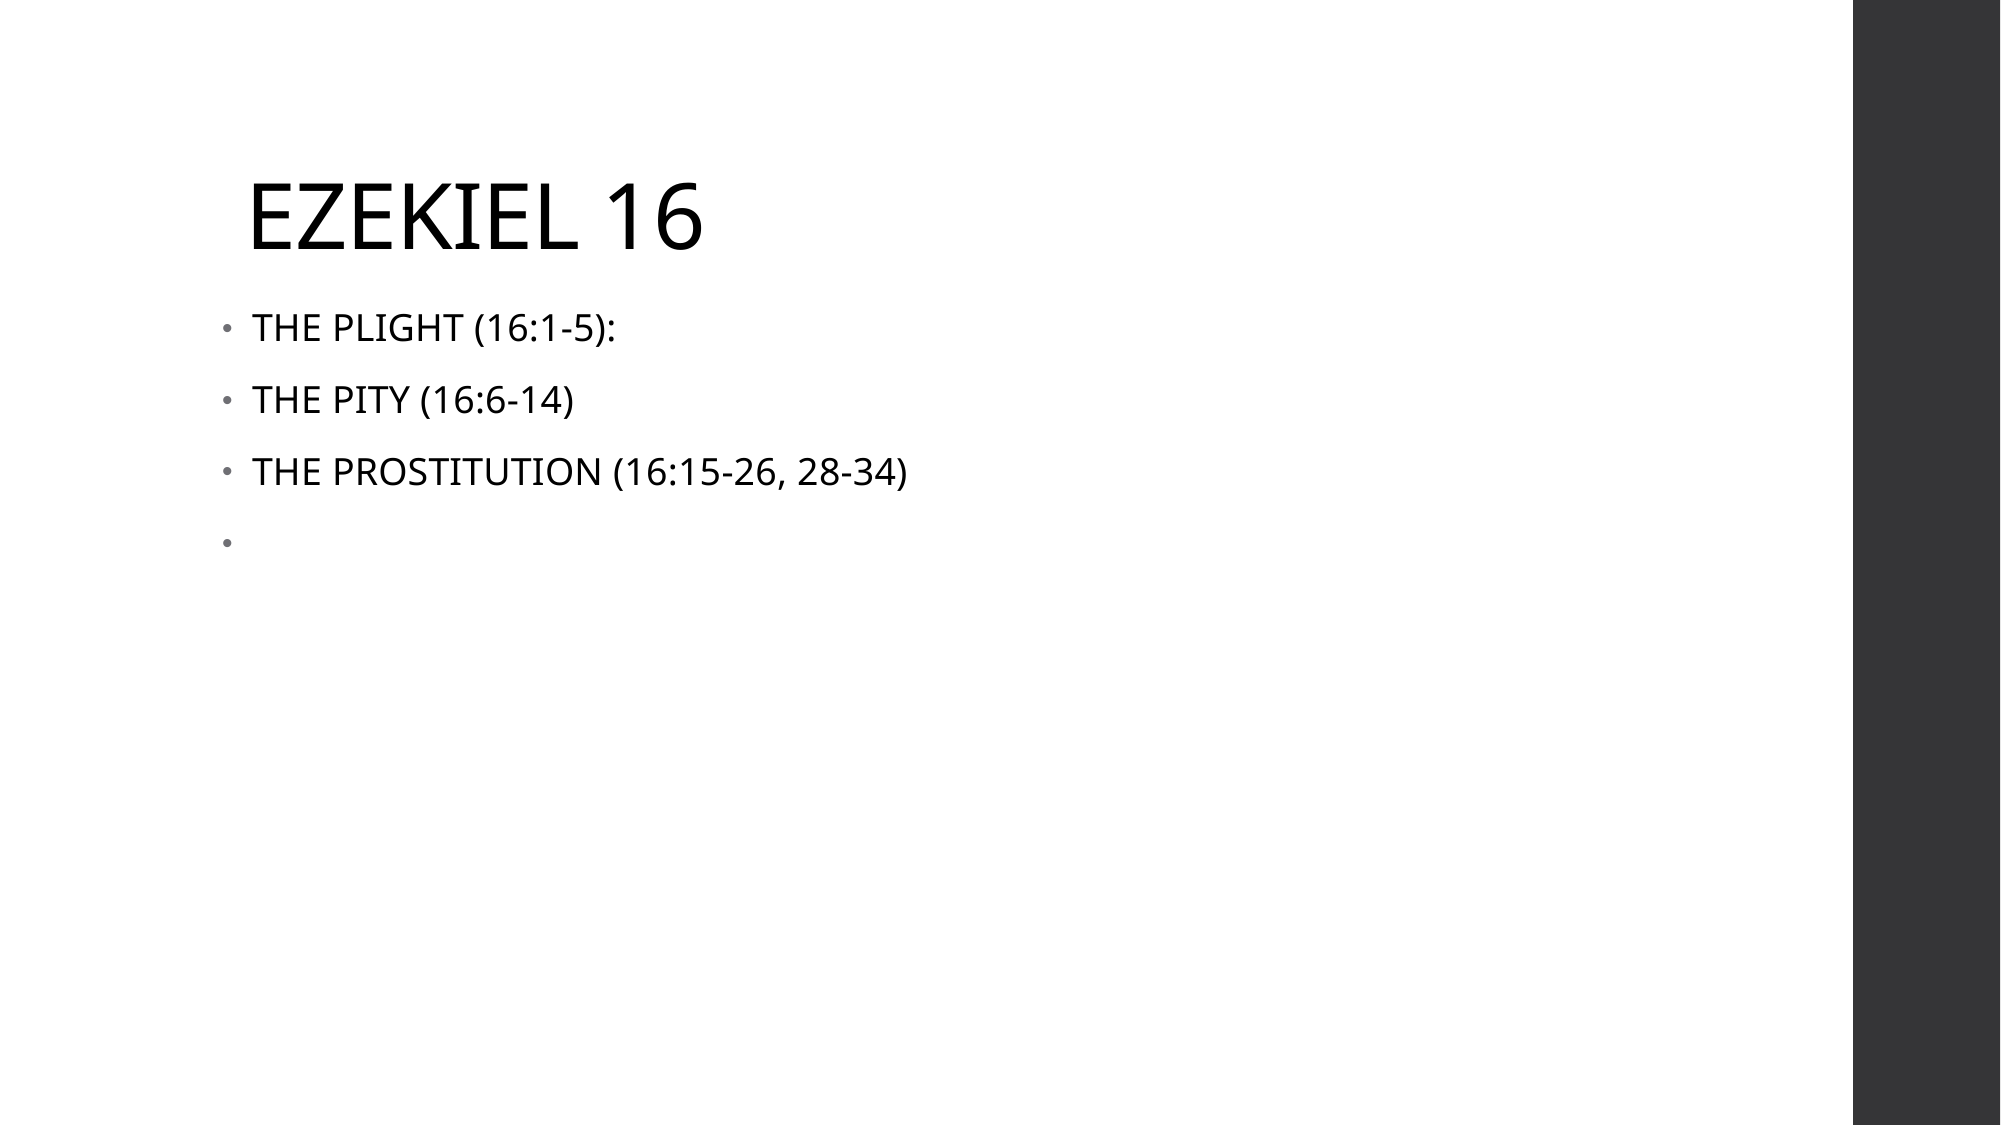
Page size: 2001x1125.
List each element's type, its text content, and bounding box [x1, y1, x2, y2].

title EZEKIEL 16 [206, 60, 1797, 278]
list THE PLIGHT (16:1-5): THE PITY (16:6-14) THE PROSTITUTION (16:15-26, 28-34) [206, 299, 1617, 1014]
